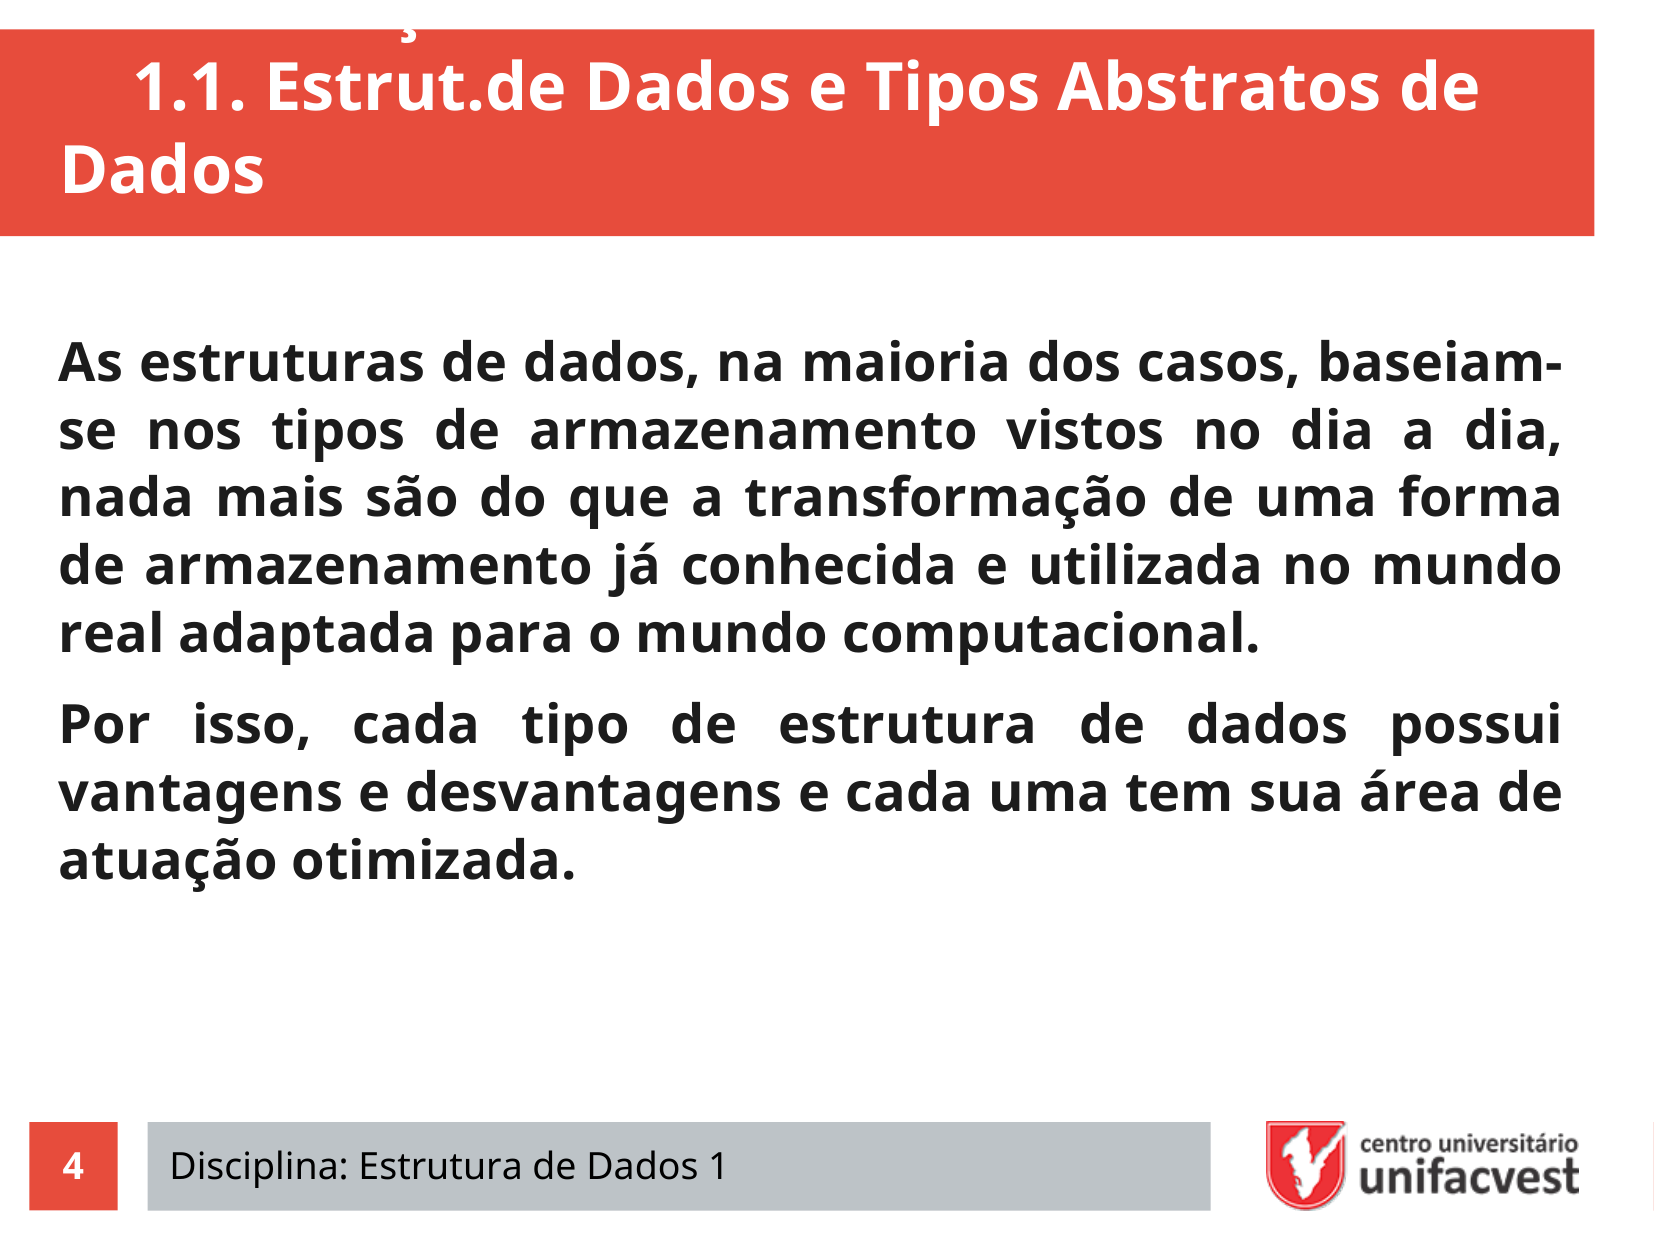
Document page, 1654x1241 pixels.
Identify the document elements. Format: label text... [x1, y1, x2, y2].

text_box [1238, 1120, 1654, 1212]
picture [1266, 1121, 1579, 1211]
text_box Disciplina: Estrutura de Dados 1 [154, 1132, 1205, 1196]
list As estruturas de dados, na maioria dos casos, baseiam-se nos tipos de armazenamento vistos no dia a dia, nada mais são do que a transformação de uma forma de armazenamento já conhecida e utilizada no mundo real adaptada para o mundo computacional. Por isso, cada tipo de estrutura de dados possui vantagens e desvantagens e cada uma tem sua área de atuação otimizada. [59, 324, 1566, 1093]
title 1. Introdução 1.1. Estrut.de Dados e Tipos Abstratos de Dados [59, 59, 1595, 207]
